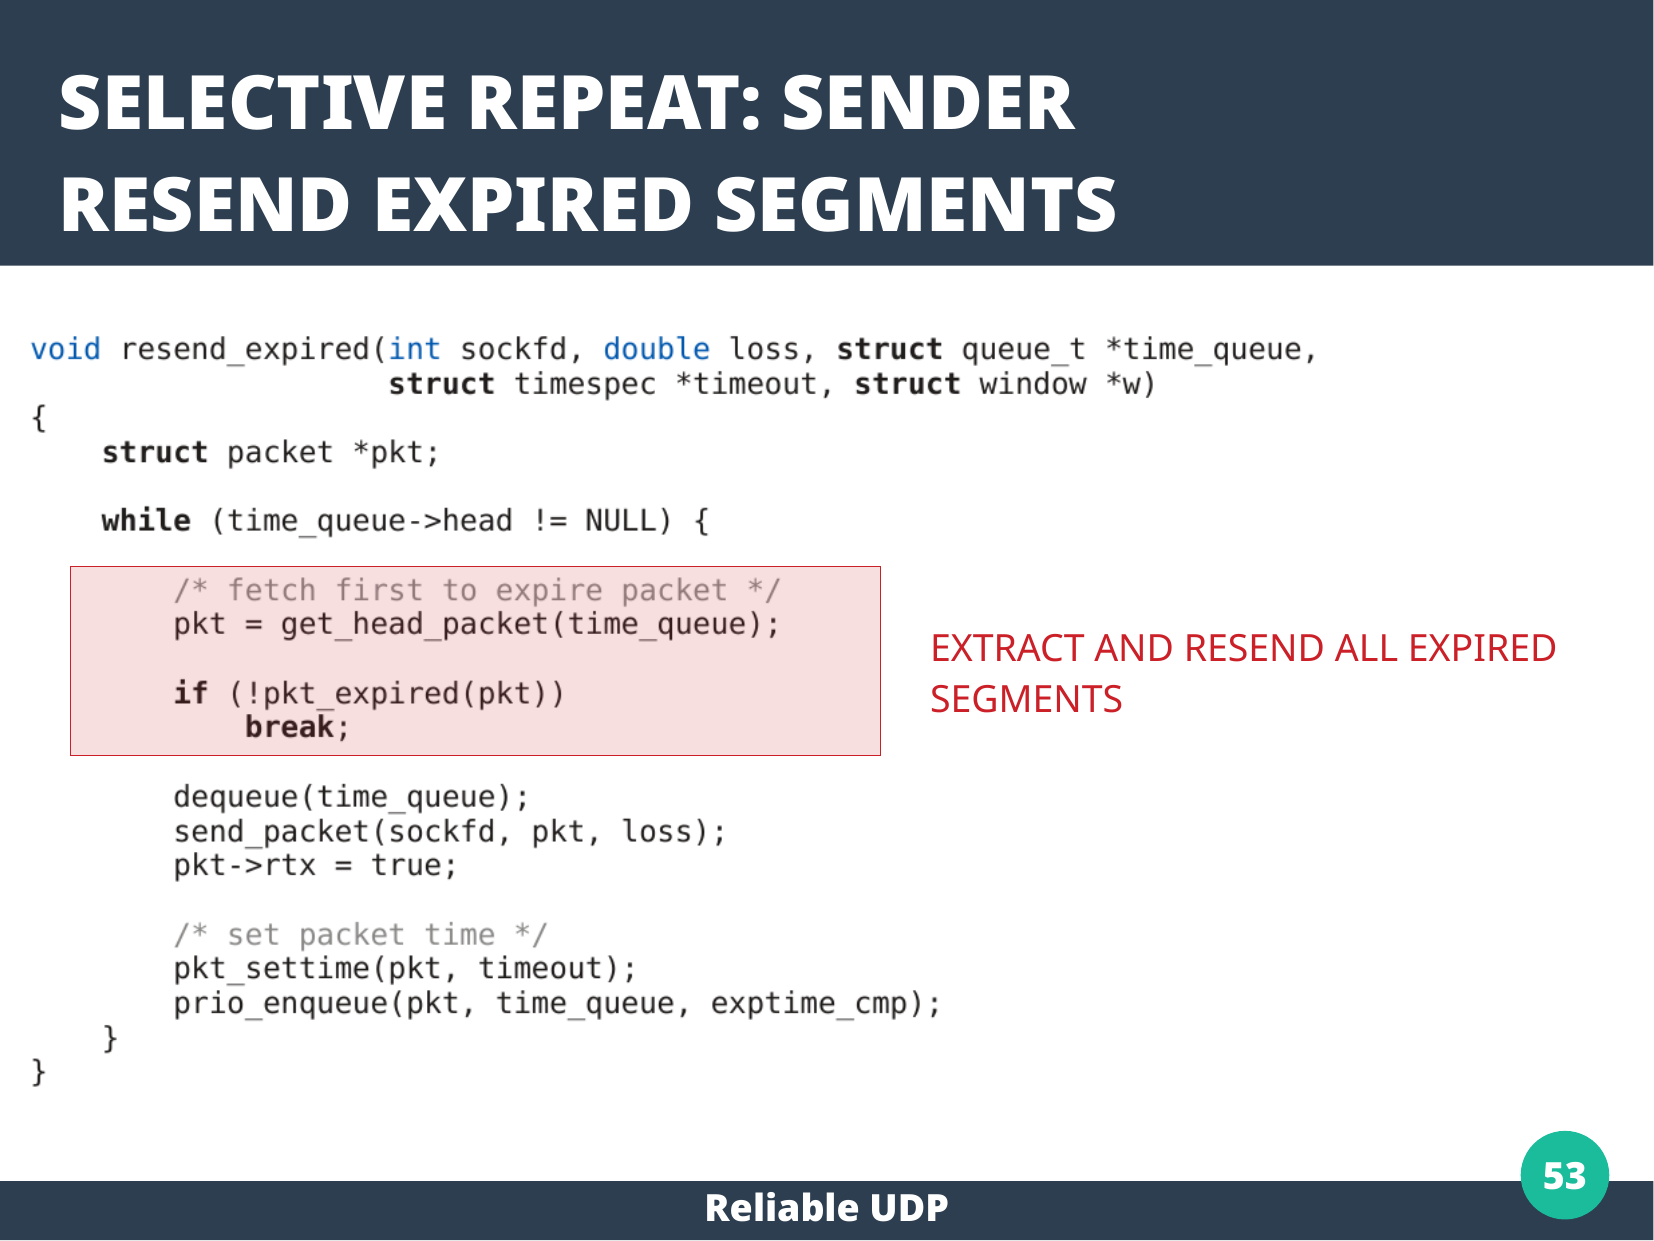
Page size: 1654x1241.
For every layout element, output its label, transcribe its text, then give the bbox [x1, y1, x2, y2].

title SELECTIVE REPEAT: SENDER RESEND EXPIRED SEGMENTS [59, 49, 1595, 207]
text_box EXTRACT AND RESEND ALL EXPIRED SEGMENTS [915, 614, 1630, 717]
picture [11, 323, 1327, 1099]
text_box [70, 566, 881, 756]
